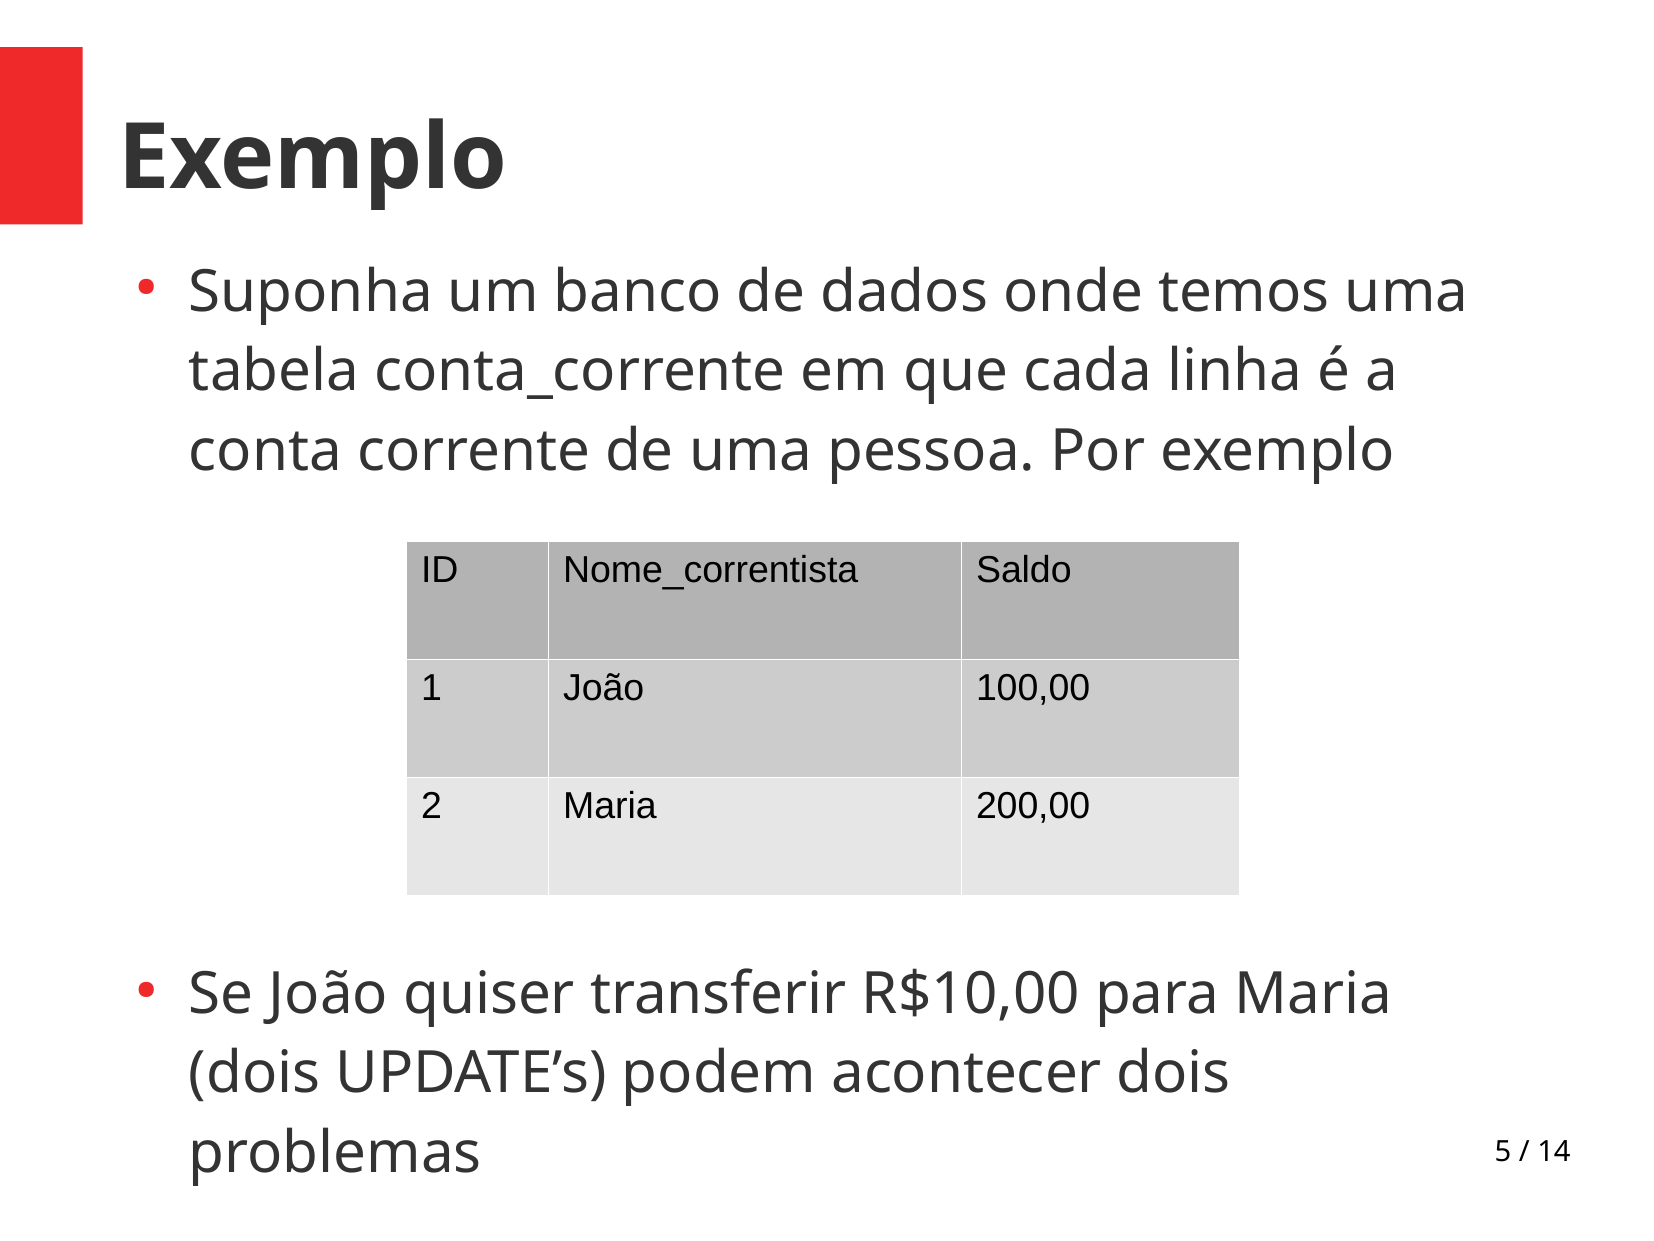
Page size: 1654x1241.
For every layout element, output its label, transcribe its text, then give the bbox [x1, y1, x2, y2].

list Suponha um banco de dados onde temos uma tabela conta_corrente em que cada linha é a conta corrente de uma pessoa. Por exemplo Se João quiser transferir R$10,00 para Maria (dois UPDATE’s) podem acontecer dois problemas [118, 249, 1536, 969]
table_cell 1 [407, 660, 548, 777]
table_header Nome_correntista [549, 542, 961, 659]
title Exemplo [118, 49, 1571, 257]
table_header ID [407, 542, 548, 659]
table_header Saldo [962, 542, 1239, 659]
table_cell 100,00 [962, 660, 1239, 777]
table_cell 200,00 [962, 778, 1239, 895]
table_cell 2 [407, 778, 548, 895]
table_cell Maria [549, 778, 961, 895]
table_cell João [549, 660, 961, 777]
